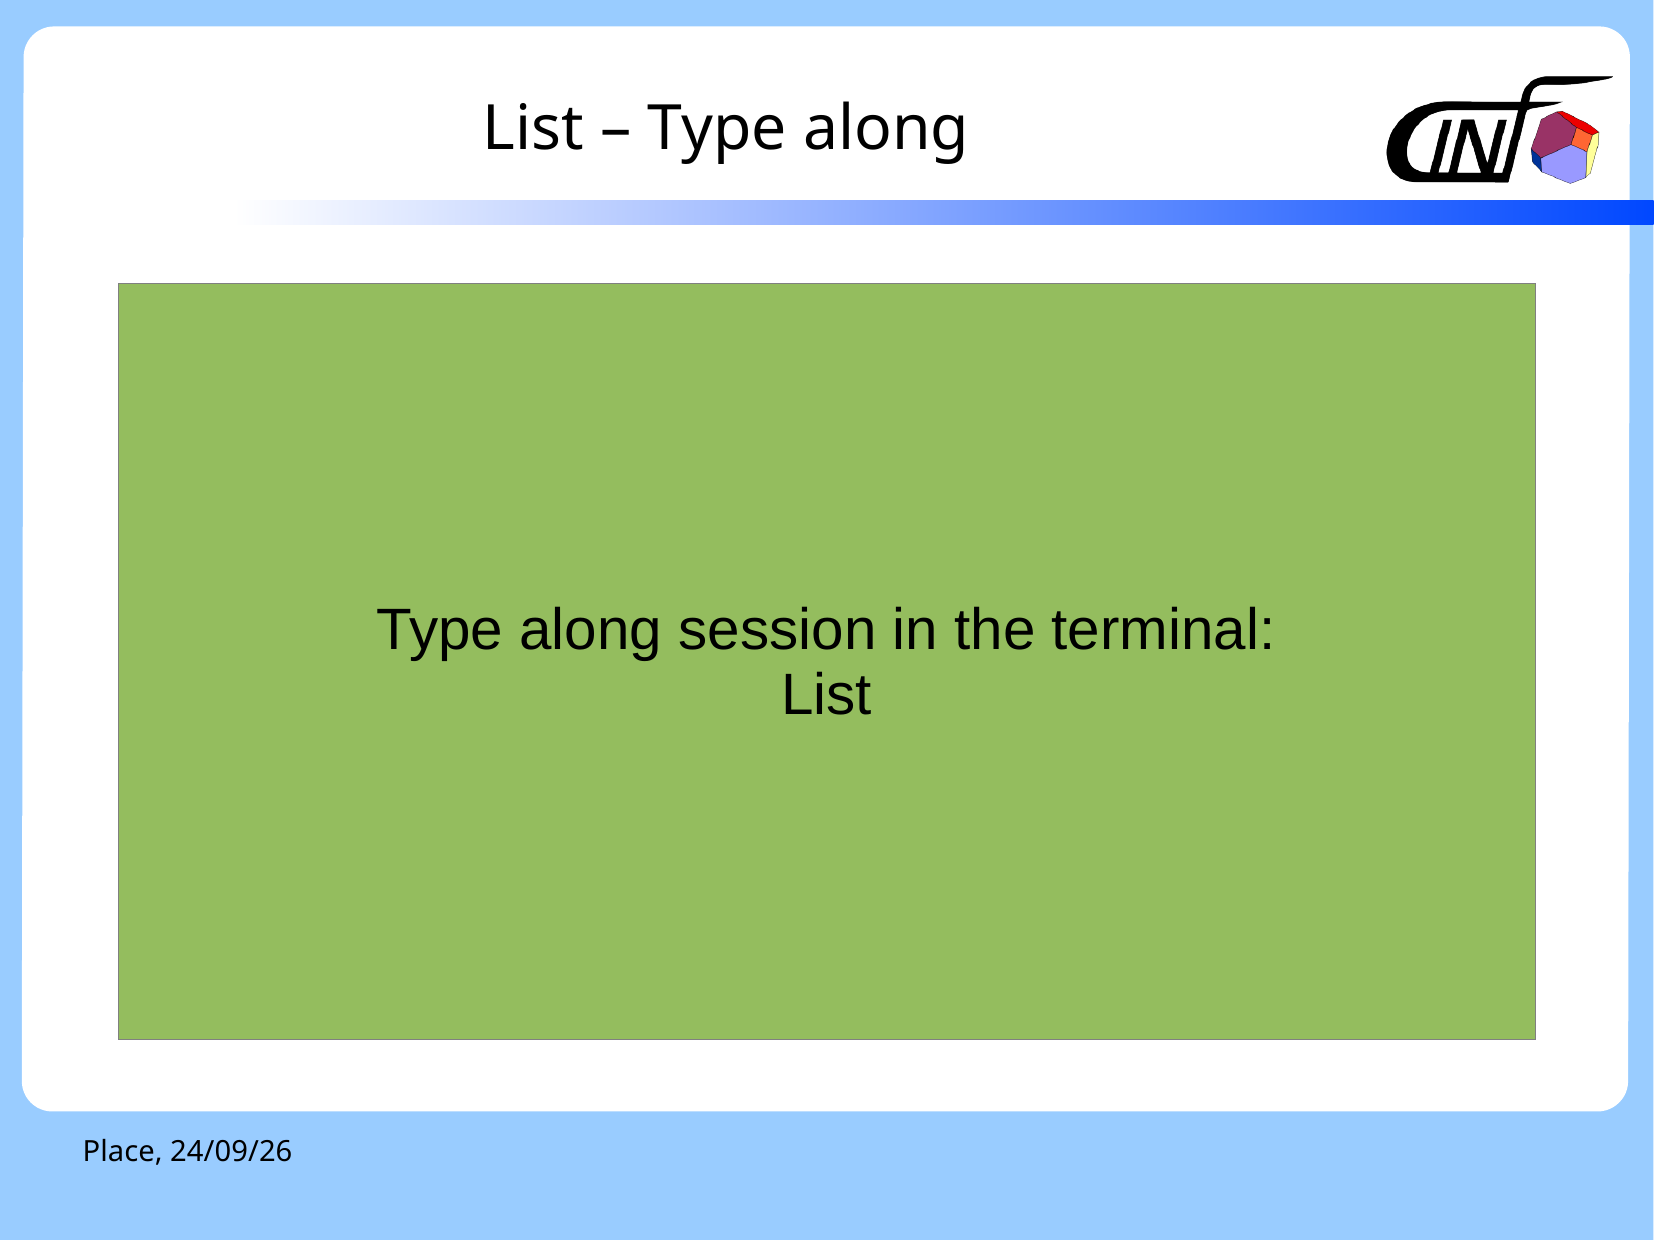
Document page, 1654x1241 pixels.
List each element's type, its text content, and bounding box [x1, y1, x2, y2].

picture [1386, 76, 1613, 184]
text_box Type along session in the terminal: List [118, 283, 1536, 1040]
table_header B [956, 201, 961, 224]
title List – Type along [82, 49, 1371, 201]
